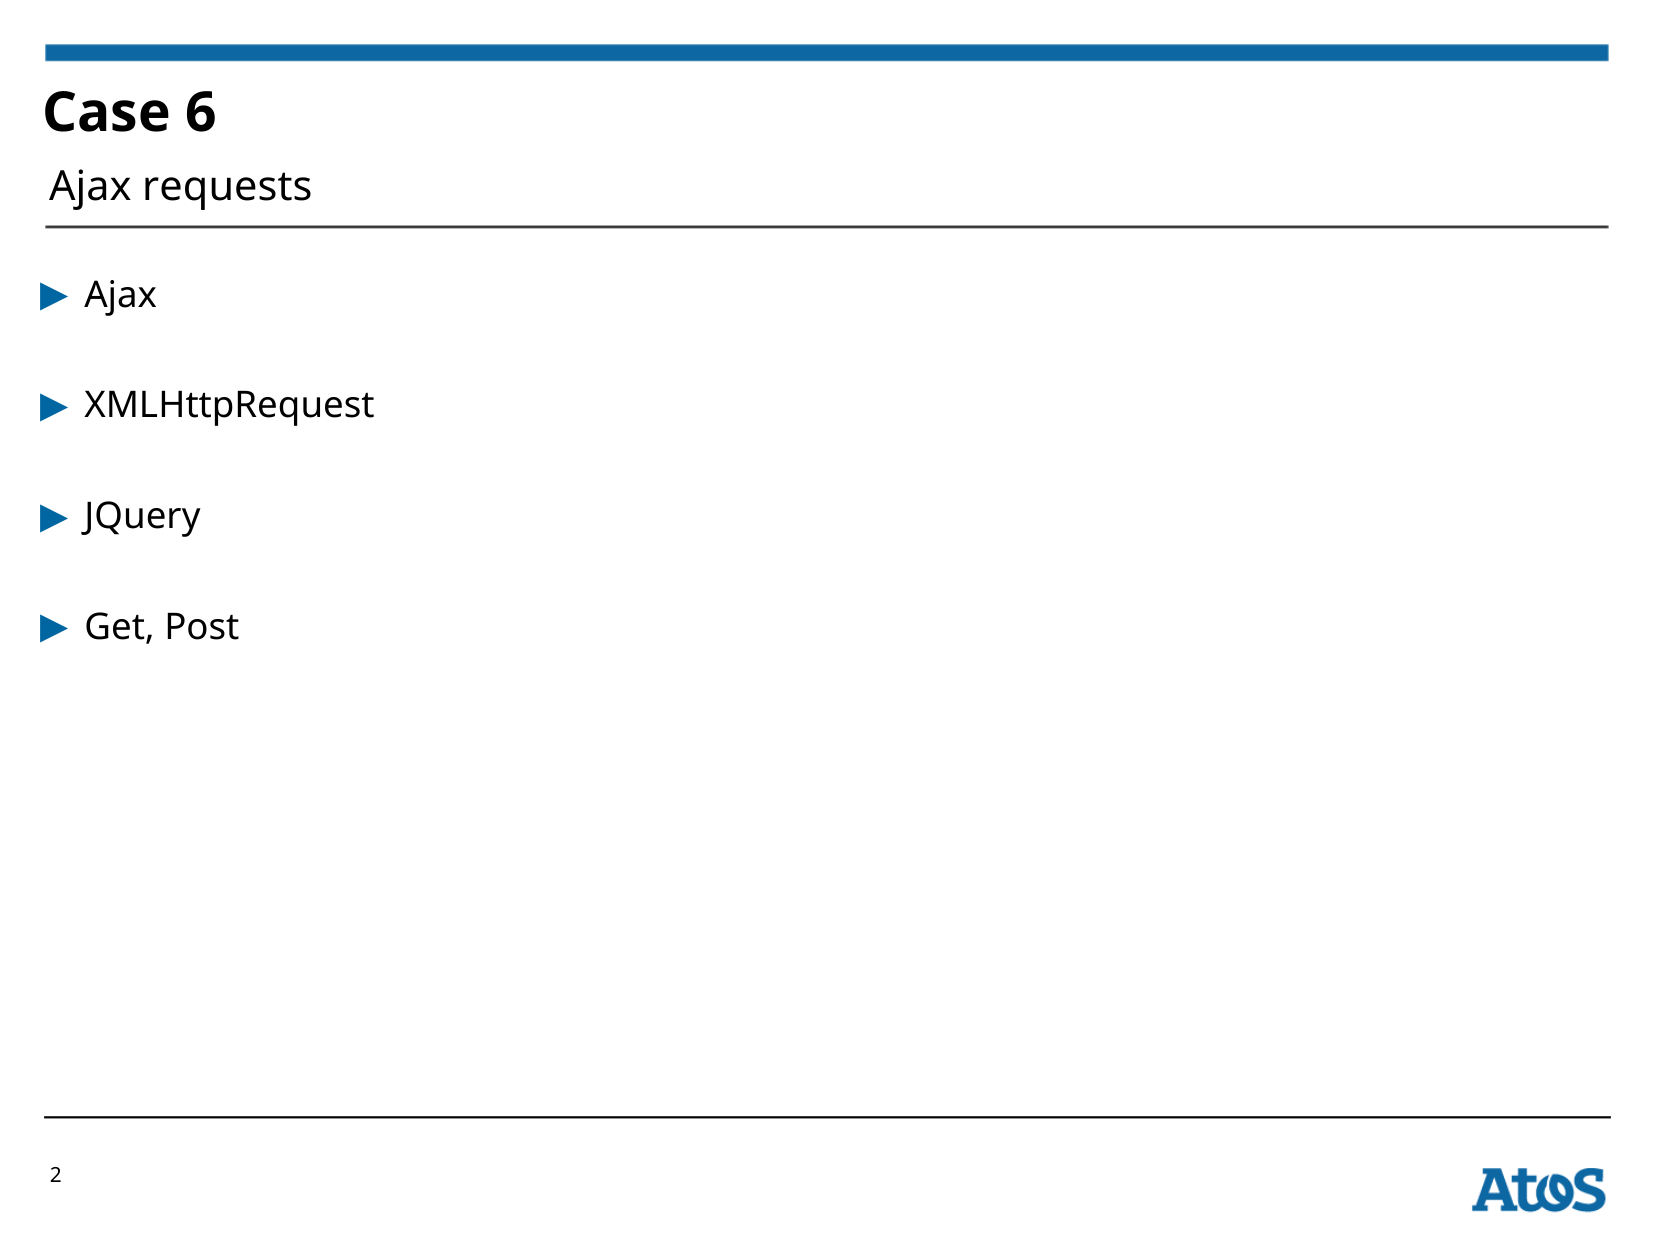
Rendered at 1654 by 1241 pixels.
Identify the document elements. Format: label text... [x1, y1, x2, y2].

picture [0, 0, 1654, 1241]
list Ajax XMLHttpRequest JQuery Get, Post [25, 262, 1608, 1101]
text_box <number> [35, 1142, 151, 1209]
title Case 6 [27, 68, 1610, 216]
text_box Ajax requests [34, 151, 1605, 217]
